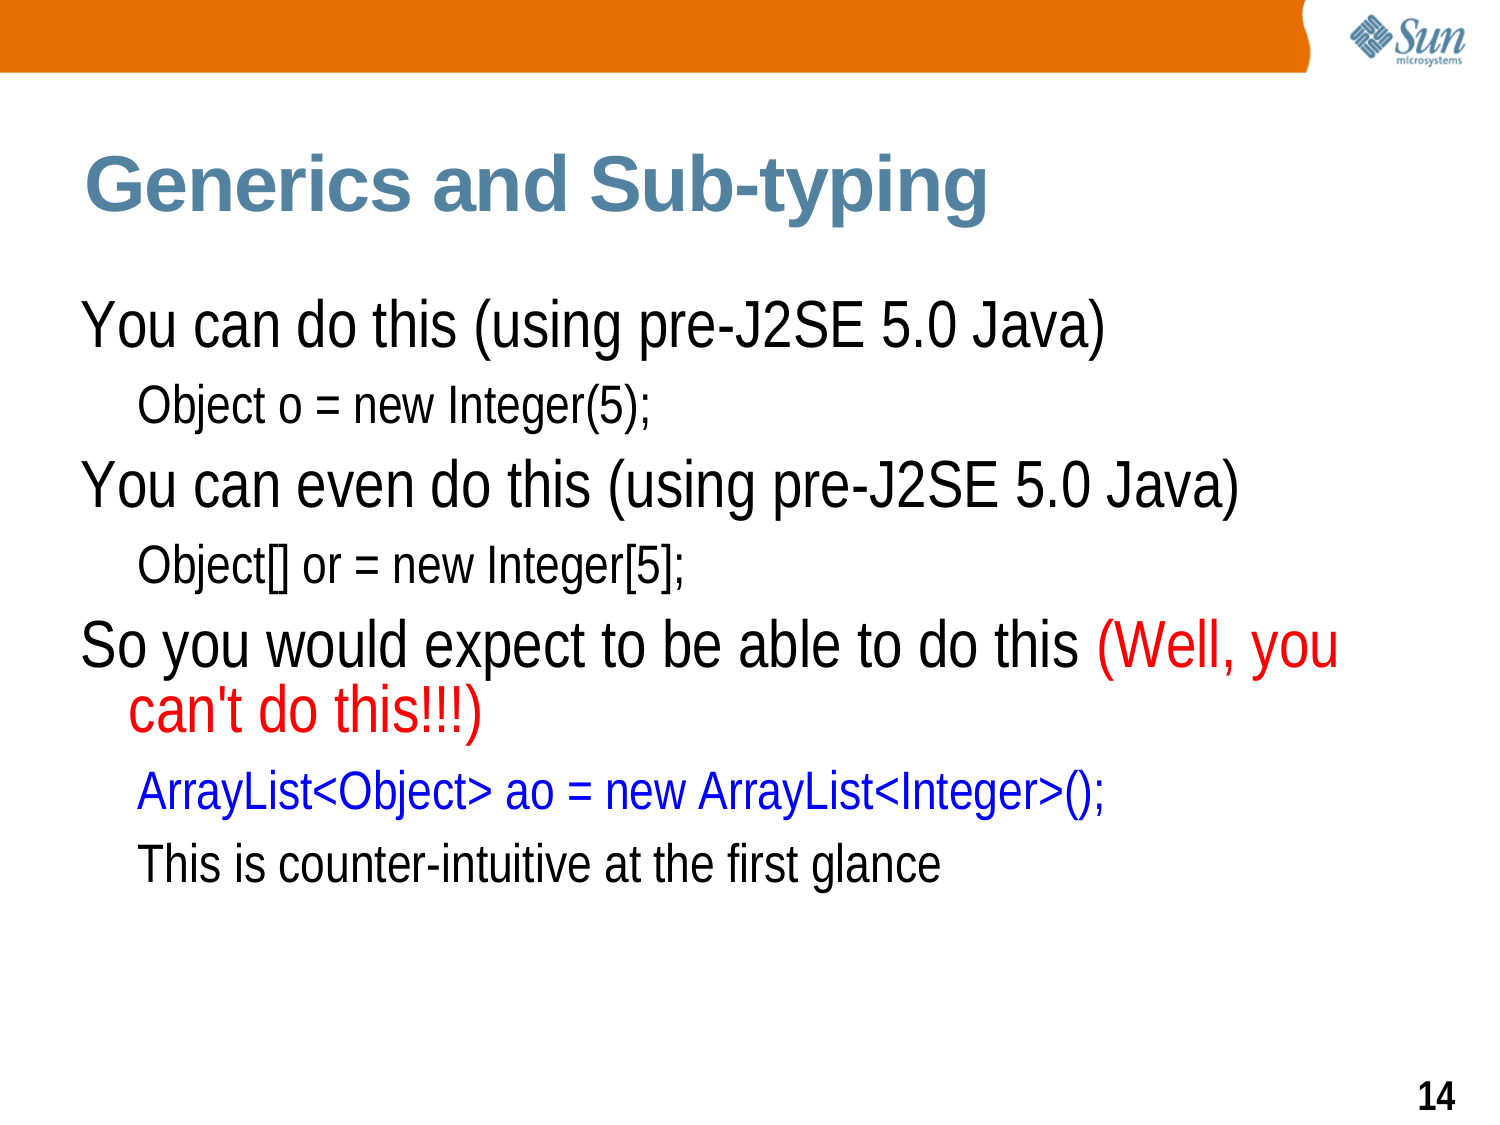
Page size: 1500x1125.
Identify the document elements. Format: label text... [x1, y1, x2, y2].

picture [0, 0, 1500, 75]
title Generics and Sub-typing [69, 86, 1371, 287]
list You can do this (using pre-J2SE 5.0 Java) Object o = new Integer(5); You can even do this (using pre-J2SE 5.0 Java) Object[] or = new Integer[5]; So you would expect to be able to do this (Well, you can't do this!!!) ArrayList<Object> ao = new ArrayList<Integer>(); This is counter-intuitive at the first glance [46, 287, 1374, 1042]
